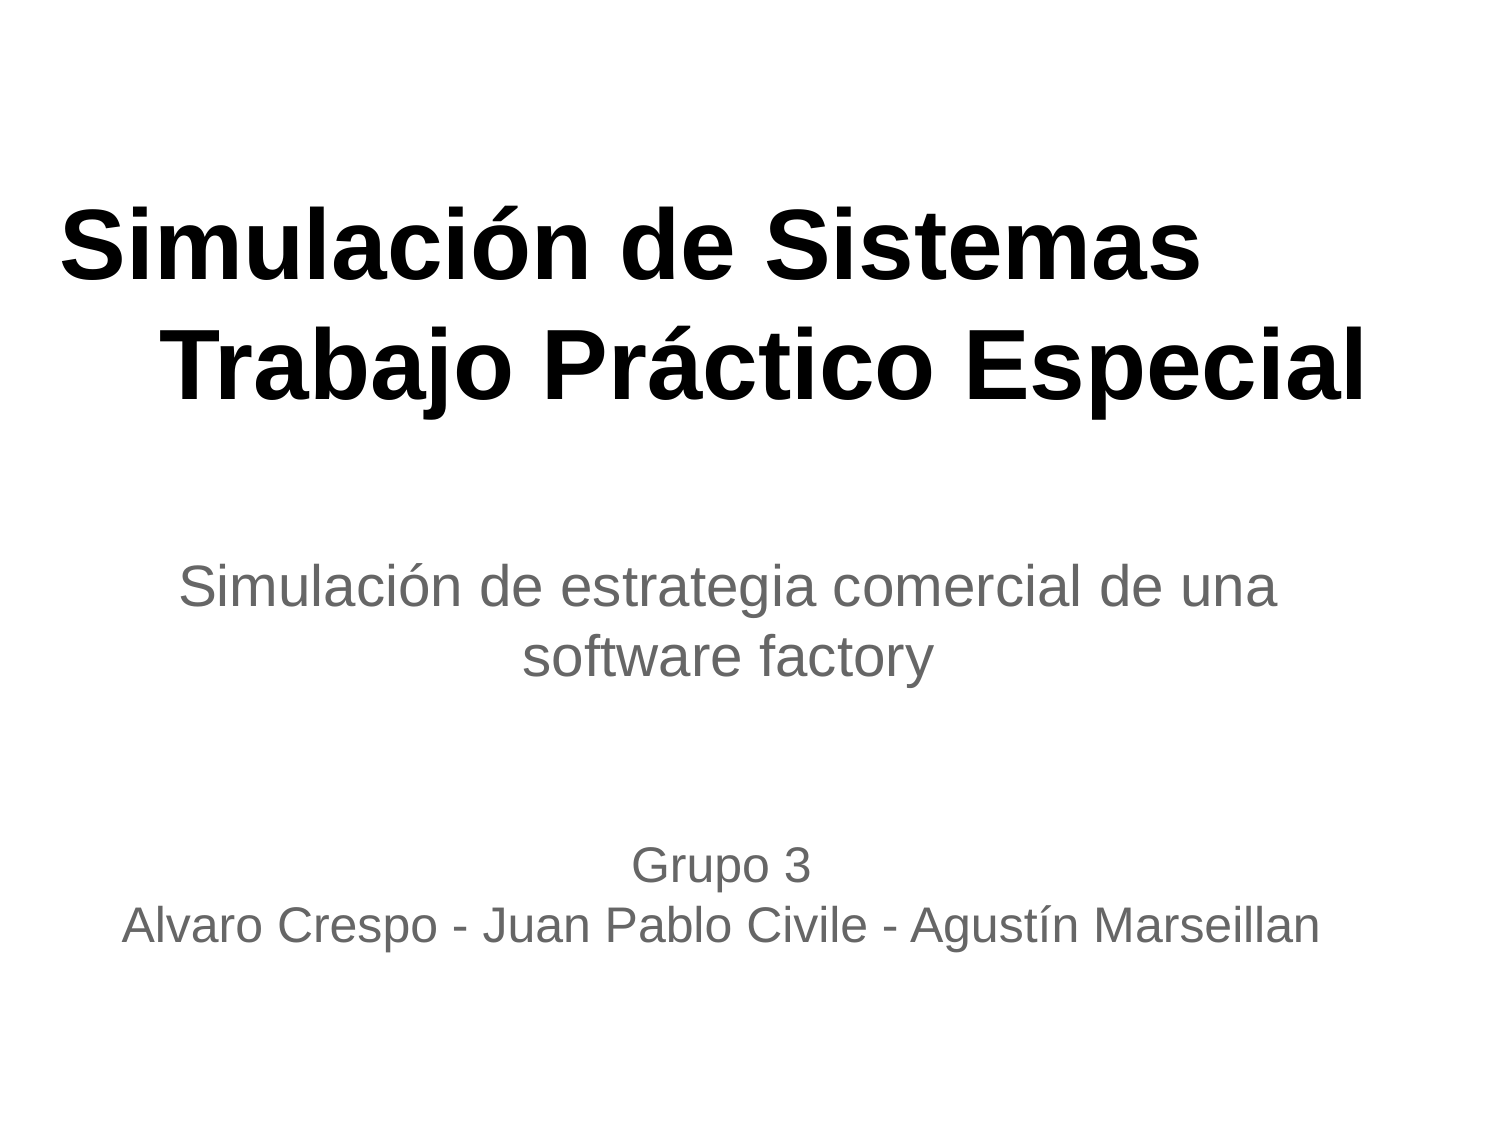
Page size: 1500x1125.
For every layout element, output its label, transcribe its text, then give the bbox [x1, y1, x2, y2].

text_box Simulación de Sistemas Trabajo Práctico Especial [44, 181, 1484, 435]
text_box Grupo 3 Alvaro Crespo - Juan Pablo Civile - Agustín Marseillan [30, 817, 1413, 990]
text_box Simulación de estrategia comercial de una software factory [45, 533, 1413, 705]
